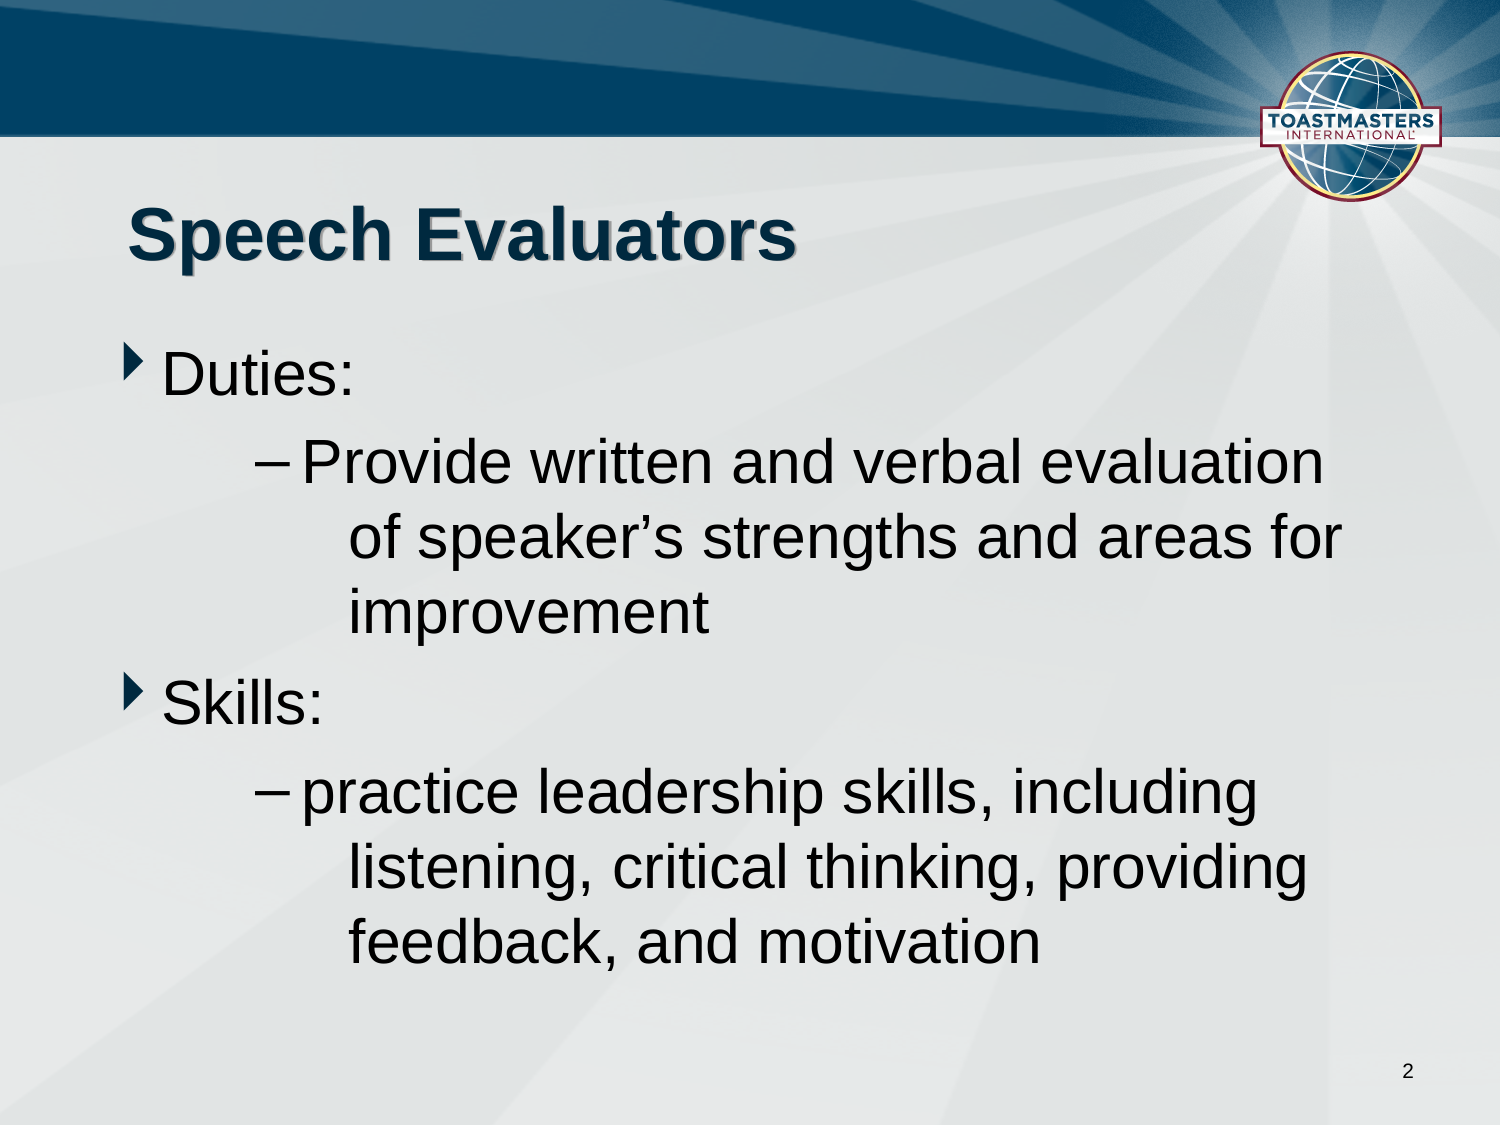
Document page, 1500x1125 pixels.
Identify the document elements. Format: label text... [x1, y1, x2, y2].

picture [0, 0, 1500, 1125]
title Speech Evaluators [112, 149, 1388, 325]
text_box 2 [1387, 1050, 1428, 1091]
list Duties: Provide written and verbal evaluation of speaker’s strengths and areas for improvement Skills: practice leadership skills, including listening, critical thinking, providing feedback, and motivation [90, 324, 1411, 1038]
